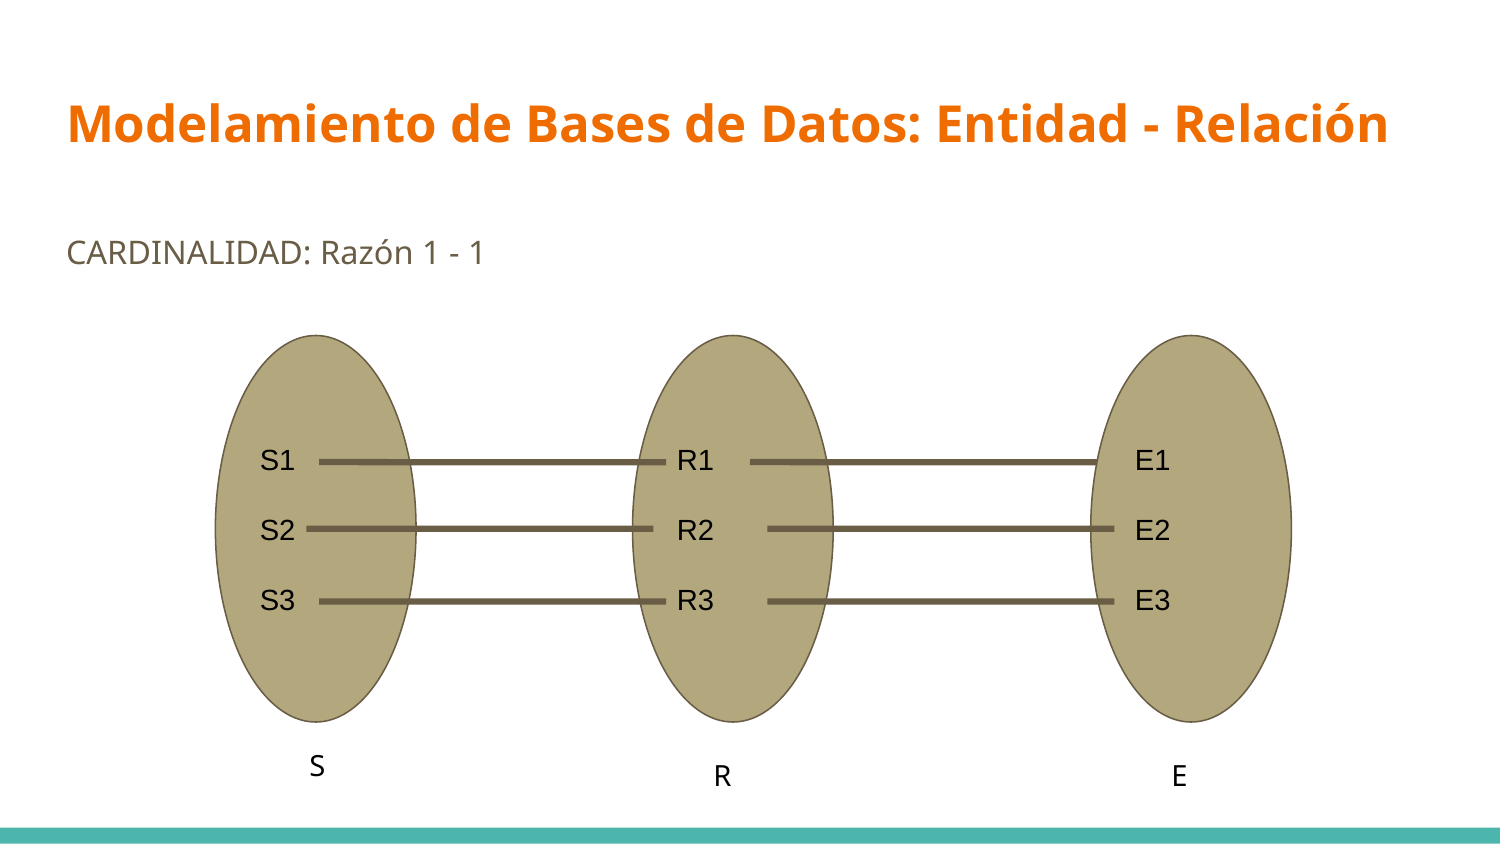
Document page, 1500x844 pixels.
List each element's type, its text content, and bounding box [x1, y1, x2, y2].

text_box S [294, 731, 364, 797]
text_box R [698, 742, 768, 808]
list CARDINALIDAD: Razón 1 - 1 [51, 207, 1449, 290]
title Modelamiento de Bases de Datos: Entidad - Relación [51, 72, 1449, 189]
text_box S1 S2 S3 [215, 335, 417, 723]
text_box R1 R2 R3 [632, 335, 834, 723]
text_box E [1156, 742, 1226, 808]
text_box E1 E2 E3 [1090, 335, 1292, 723]
